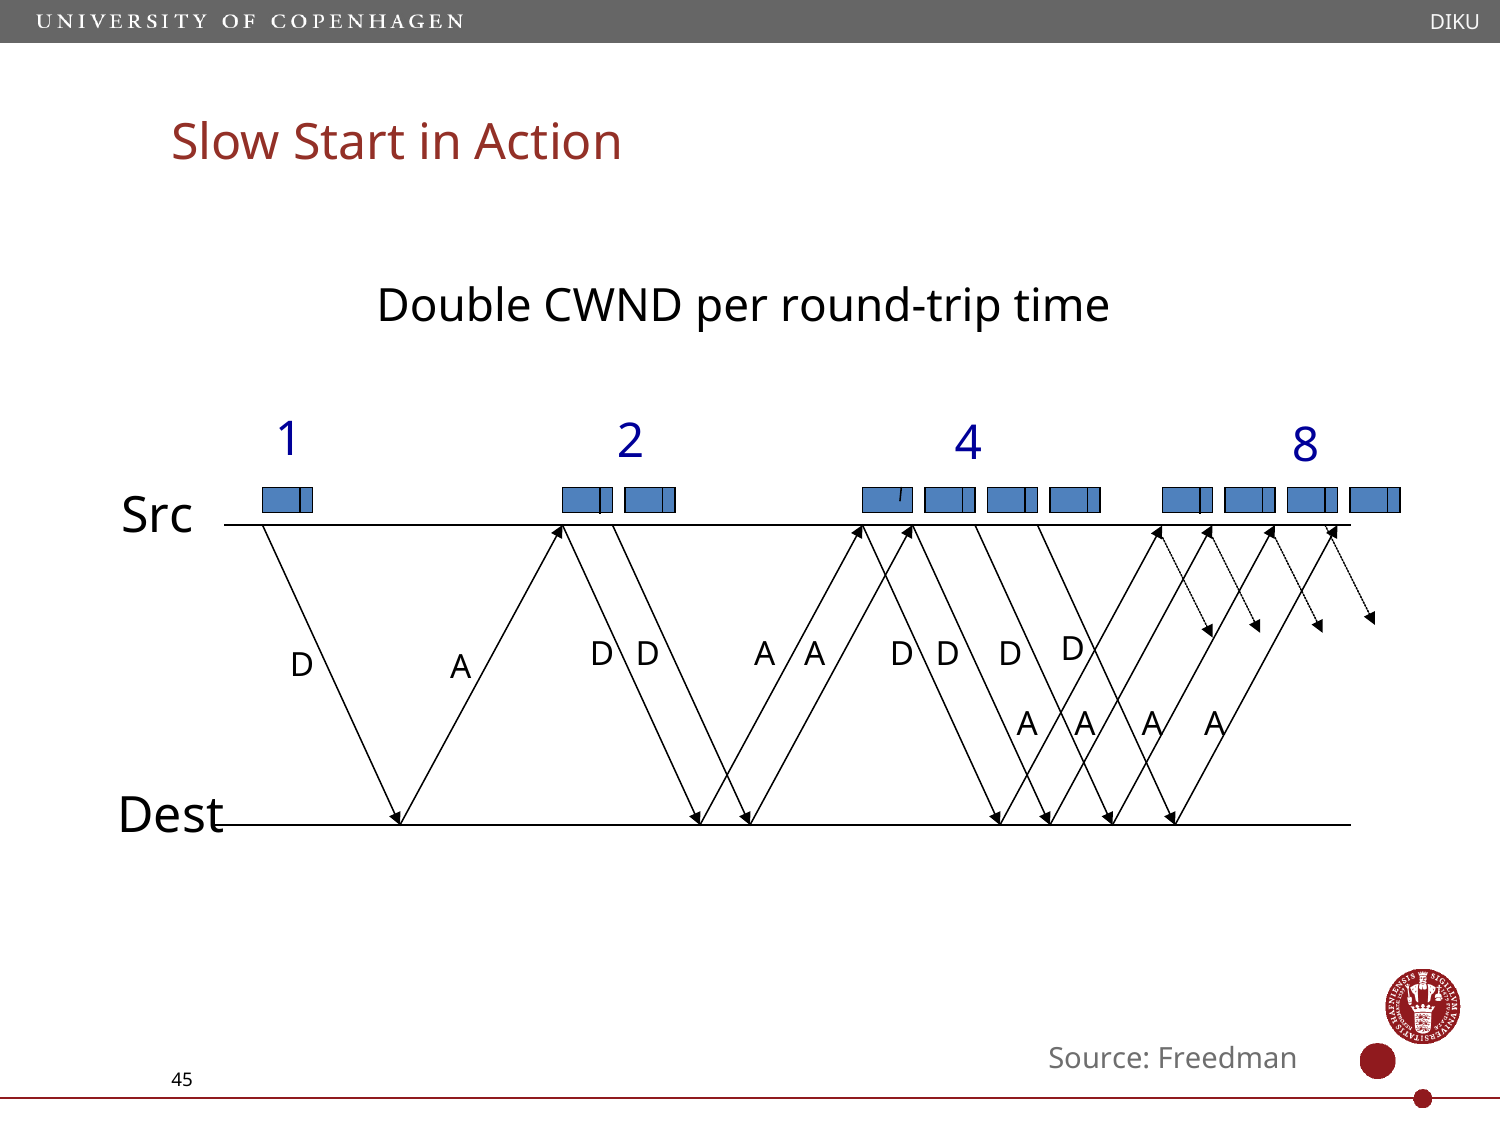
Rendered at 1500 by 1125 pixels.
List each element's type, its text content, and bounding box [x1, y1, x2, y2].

text_box Src [106, 474, 209, 551]
text_box Source: Freedman [1033, 1031, 1341, 1083]
text_box DIKU [469, 0, 1495, 43]
text_box A [1059, 694, 1111, 751]
picture [0, 910, 1500, 1122]
text_box D [875, 624, 920, 681]
title Slow Start in Action [171, 75, 1329, 171]
text_box D [620, 624, 675, 681]
text_box <number> [171, 1067, 522, 1092]
text_box 1 [260, 399, 318, 473]
text_box [924, 487, 962, 513]
text_box [1049, 487, 1087, 513]
text_box A [789, 624, 841, 681]
text_box 4 [939, 404, 998, 478]
text_box [1287, 487, 1324, 513]
text_box D [275, 635, 329, 692]
text_box [963, 487, 975, 513]
text_box D [1045, 619, 1100, 676]
text_box [862, 487, 913, 513]
text_box D [575, 624, 620, 681]
text_box [262, 487, 299, 513]
text_box [1201, 487, 1213, 513]
text_box [1349, 487, 1387, 513]
text_box D [920, 624, 975, 681]
text_box A [1126, 694, 1178, 751]
text_box [1162, 487, 1199, 513]
text_box 8 [1277, 406, 1335, 480]
text_box [987, 487, 1024, 513]
text_box Double CWND per round-trip time [361, 267, 1126, 338]
text_box A [1001, 694, 1053, 751]
text_box A [435, 637, 487, 693]
text_box [562, 487, 599, 513]
text_box [1263, 487, 1275, 513]
text_box [663, 487, 675, 513]
text_box D [983, 624, 1038, 681]
text_box [1224, 487, 1262, 513]
text_box A [739, 624, 789, 681]
text_box [1088, 487, 1100, 513]
text_box [1026, 487, 1038, 513]
text_box [1388, 487, 1400, 513]
text_box 2 [602, 402, 660, 476]
text_box [301, 487, 313, 513]
text_box A [1126, 723, 1139, 751]
text_box [601, 487, 613, 513]
text_box [624, 487, 662, 513]
text_box [1326, 487, 1338, 513]
text_box A [1189, 694, 1241, 751]
text_box Dest [102, 774, 239, 851]
